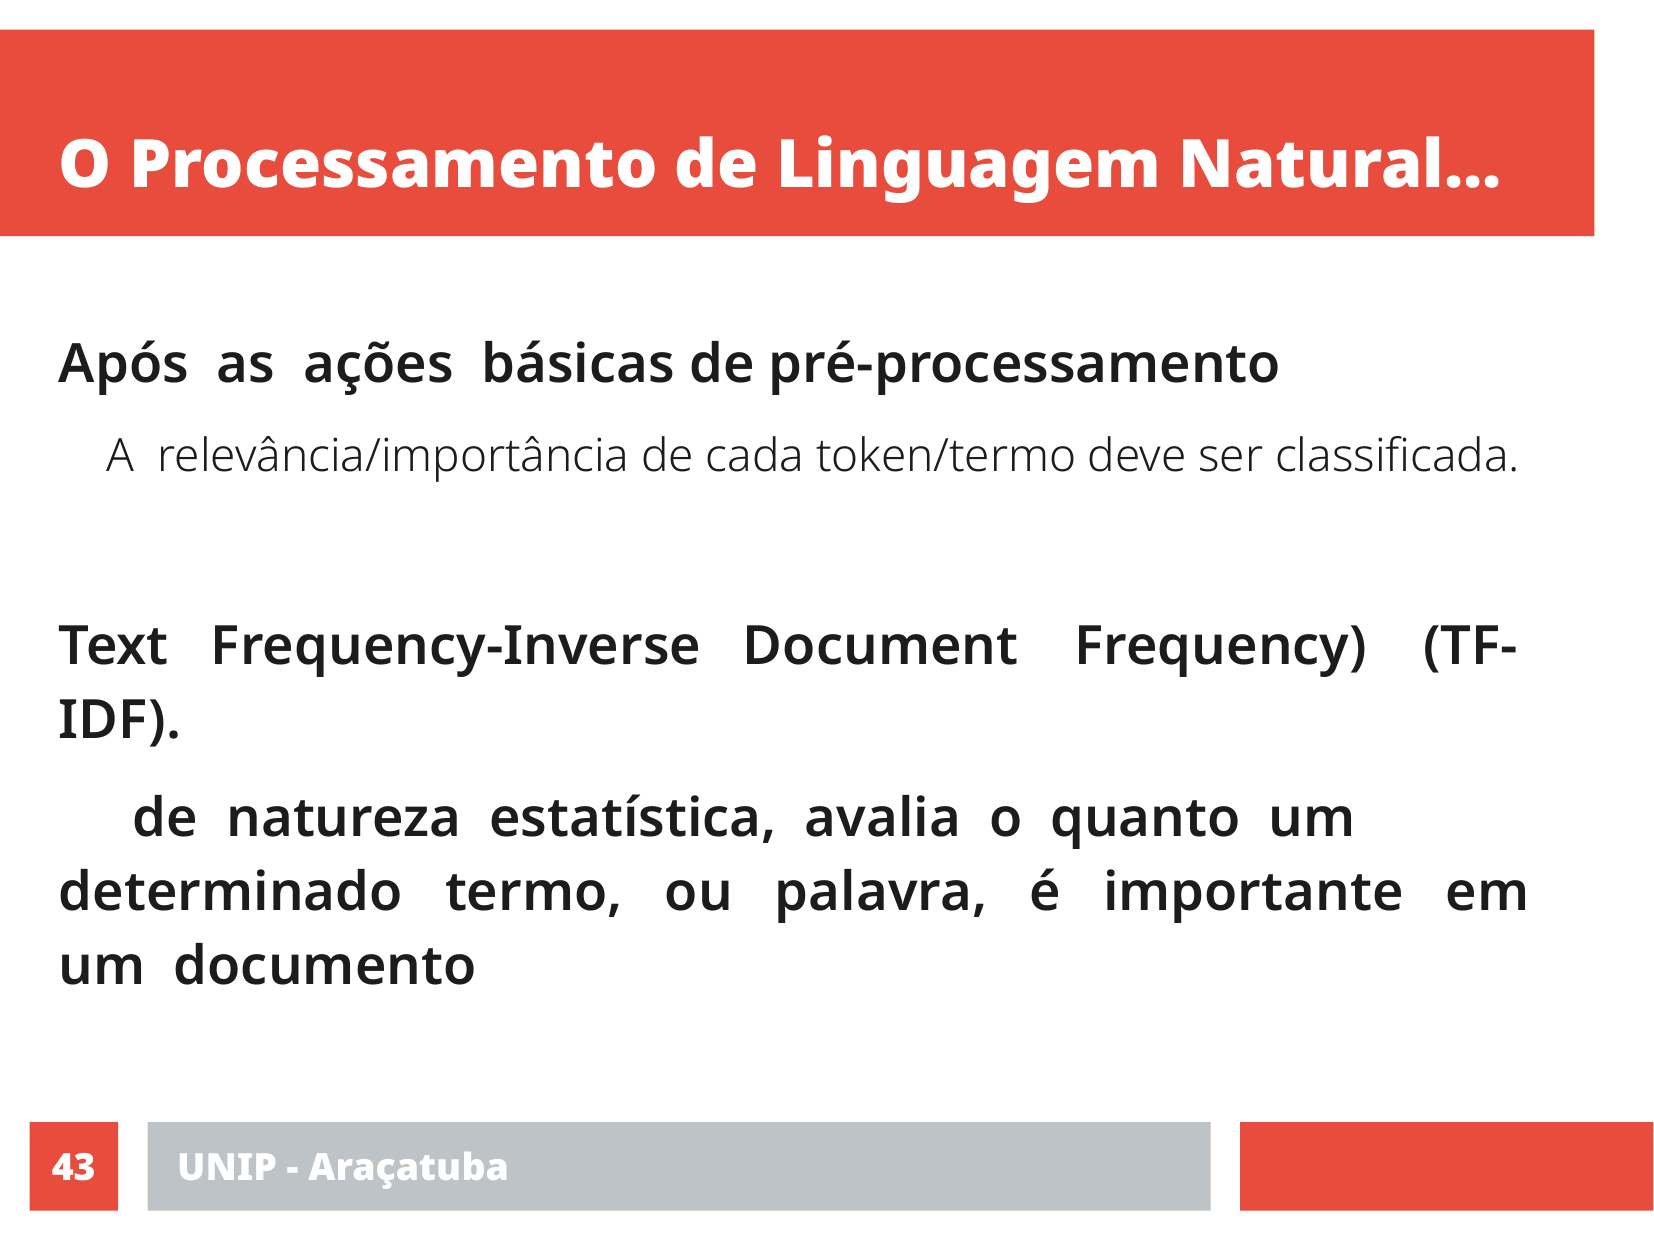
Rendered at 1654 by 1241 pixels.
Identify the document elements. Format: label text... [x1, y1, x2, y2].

title O Processamento de Linguagem Natural... [59, 59, 1595, 207]
list Após as ações básicas de pré-processamento A relevância/importância de cada token/termo deve ser classificada. Text Frequency-Inverse Document Frequency) (TF-IDF). de natureza estatística, avalia o quanto um determinado termo, ou palavra, é importante em um documento [59, 324, 1565, 1093]
